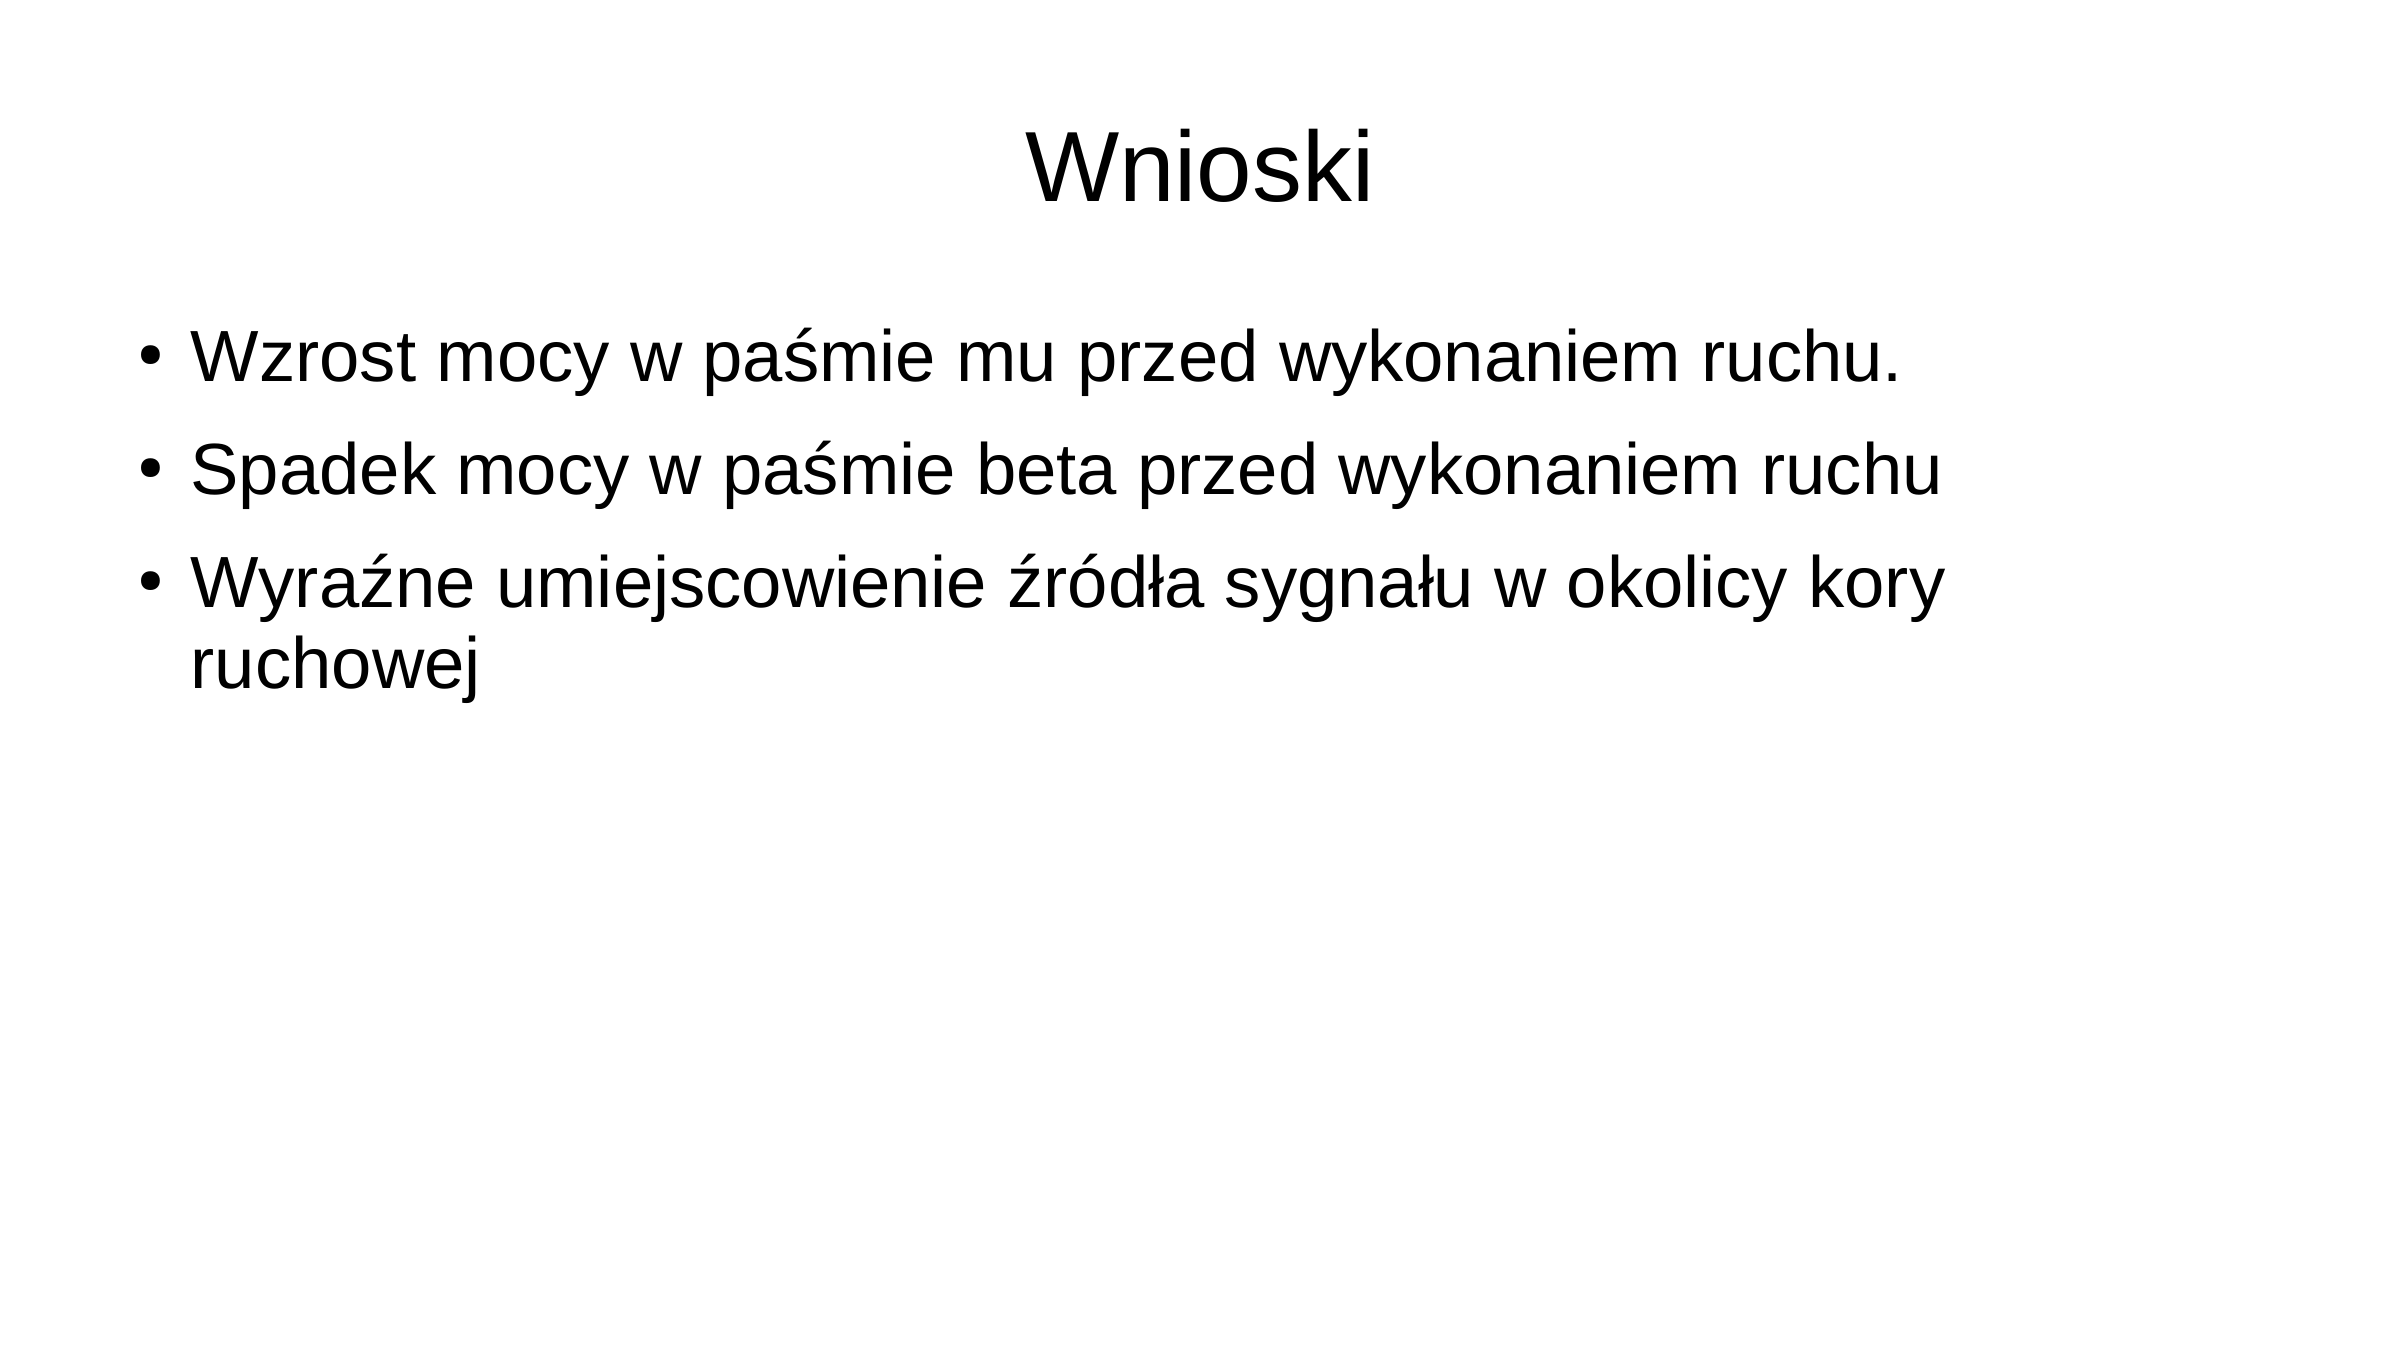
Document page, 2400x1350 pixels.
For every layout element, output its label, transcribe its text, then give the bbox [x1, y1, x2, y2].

title Wnioski [120, 53, 2280, 280]
list Wzrost mocy w paśmie mu przed wykonaniem ruchu. Spadek mocy w paśmie beta przed wykonaniem ruchu Wyraźne umiejscowienie źródła sygnału w okolicy kory ruchowej [120, 315, 2232, 1099]
